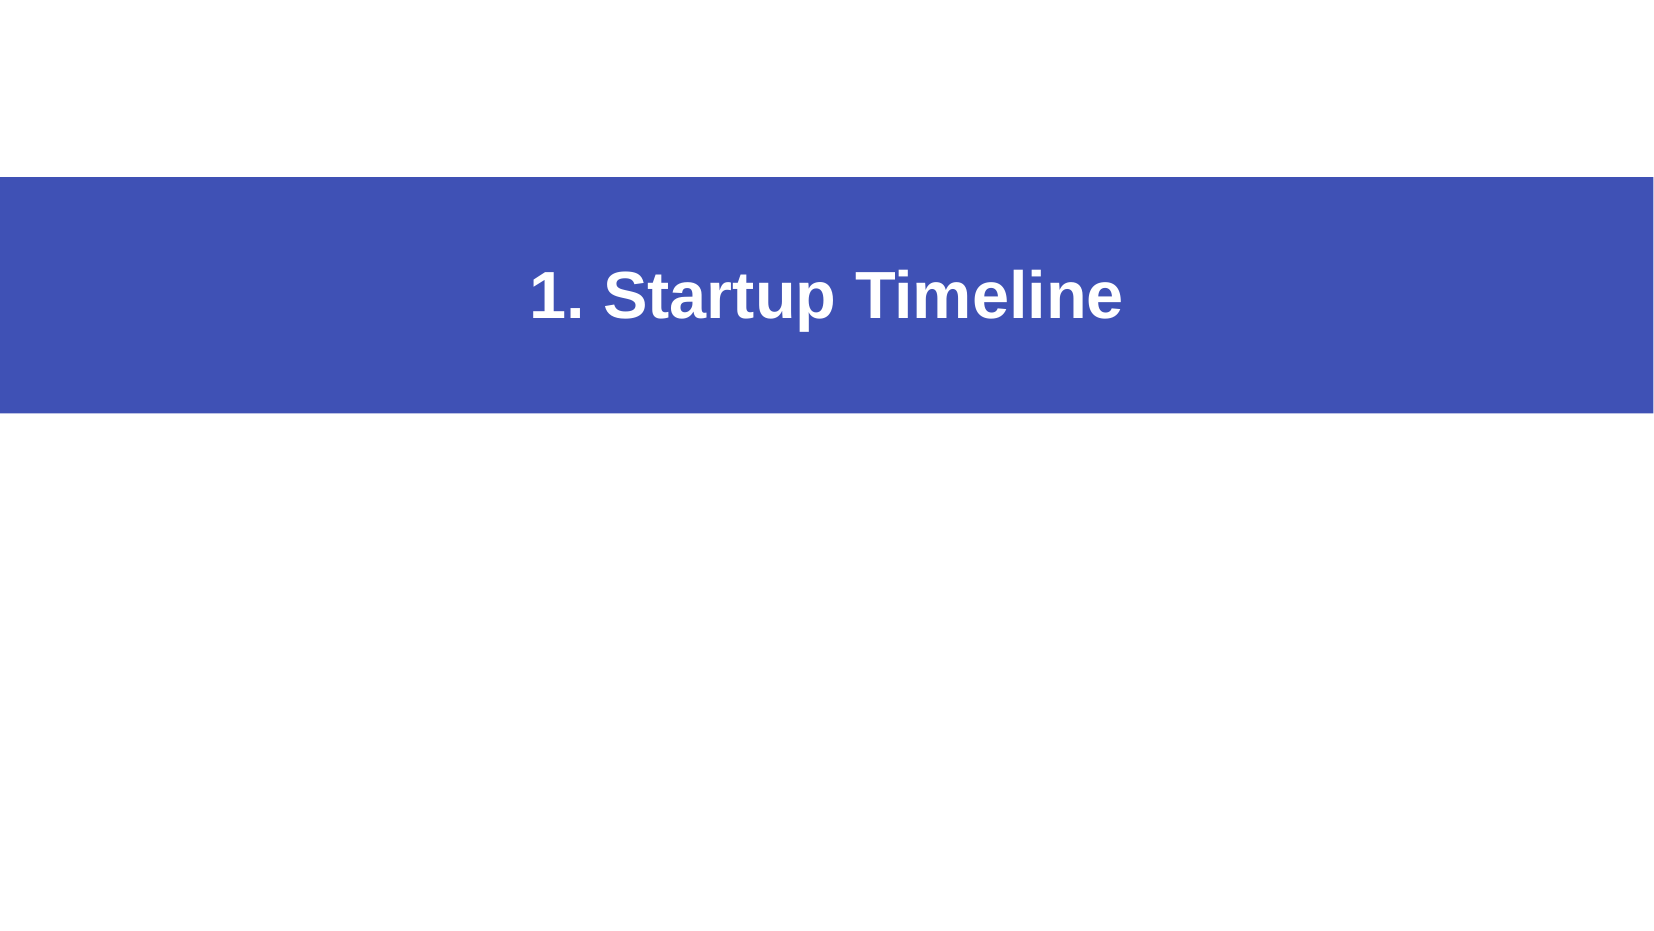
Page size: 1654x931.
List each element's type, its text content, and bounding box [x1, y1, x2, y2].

title 1. Startup Timeline [0, 177, 1654, 414]
